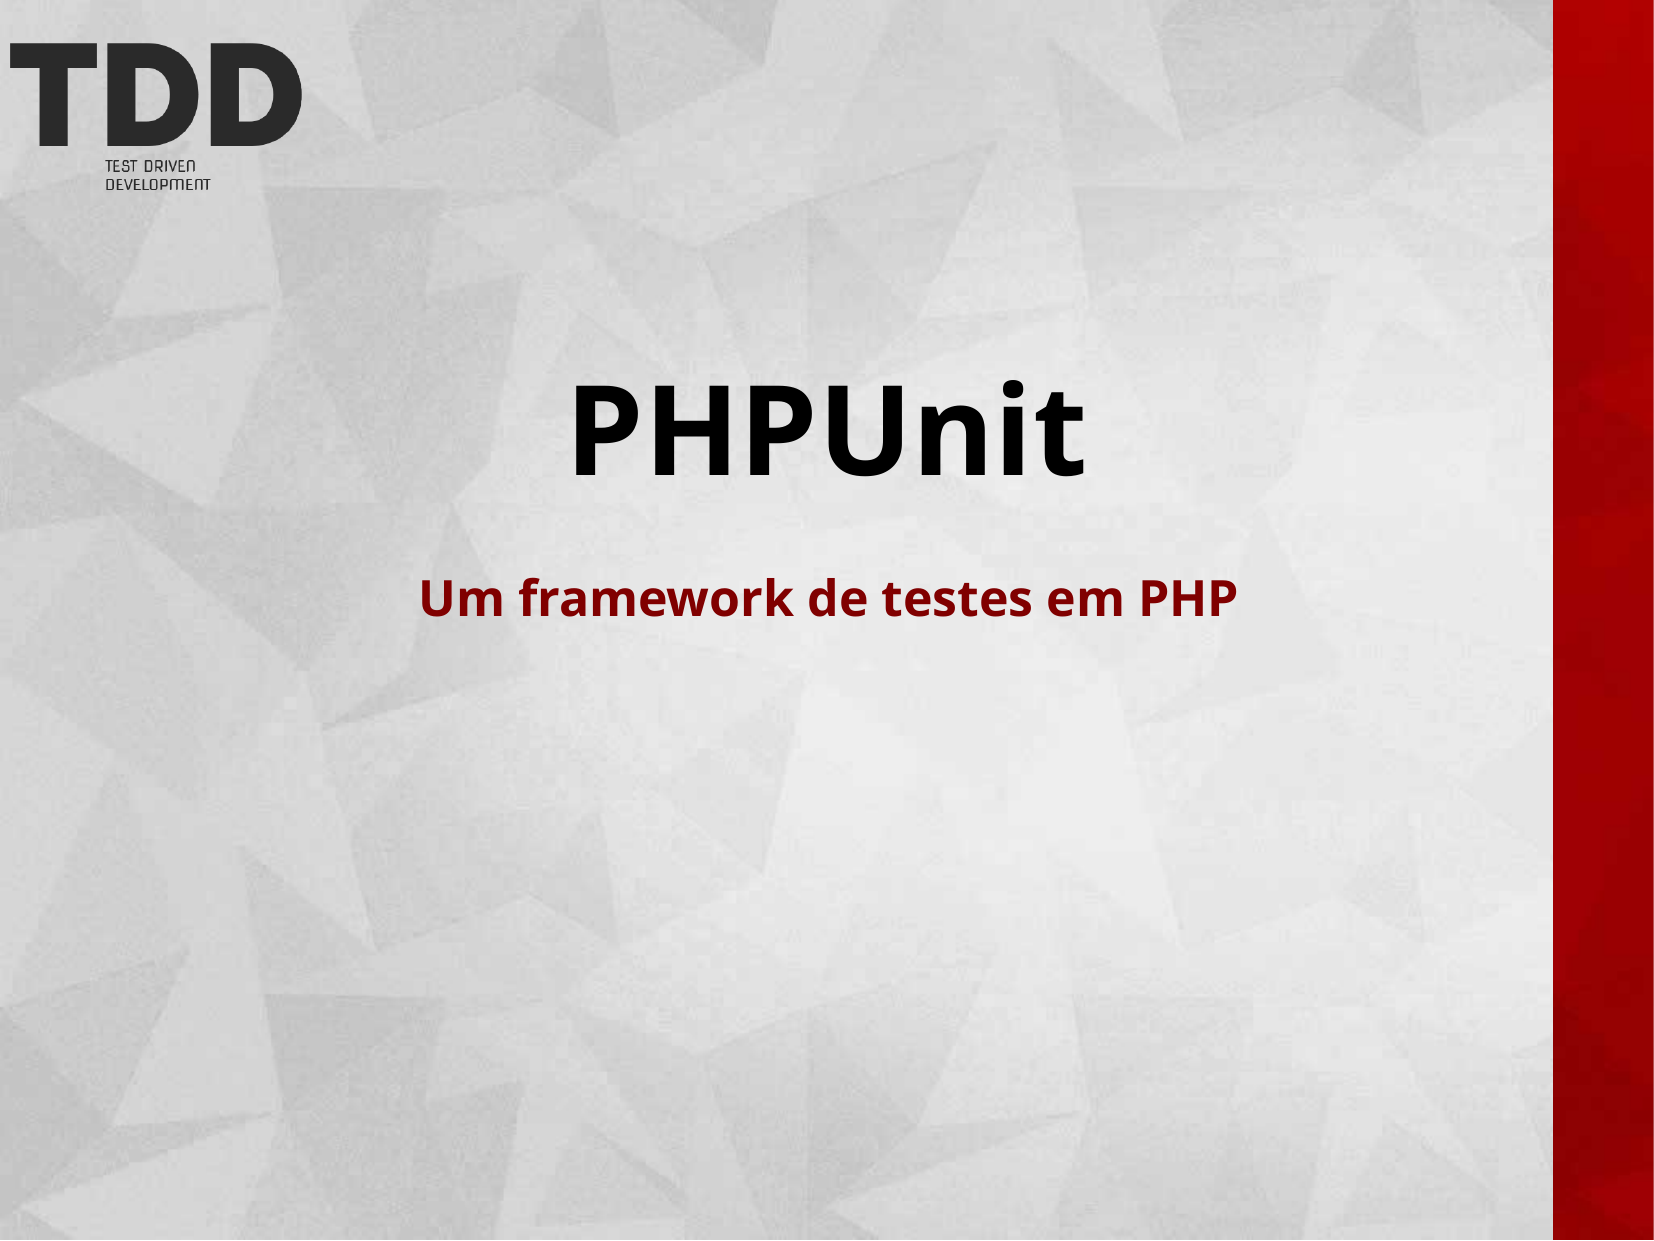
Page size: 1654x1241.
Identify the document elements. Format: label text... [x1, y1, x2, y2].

text_box PHPUnit [277, 342, 1376, 598]
picture [0, 0, 1654, 1241]
text_box Um framework de testes em PHP [326, 498, 1327, 634]
